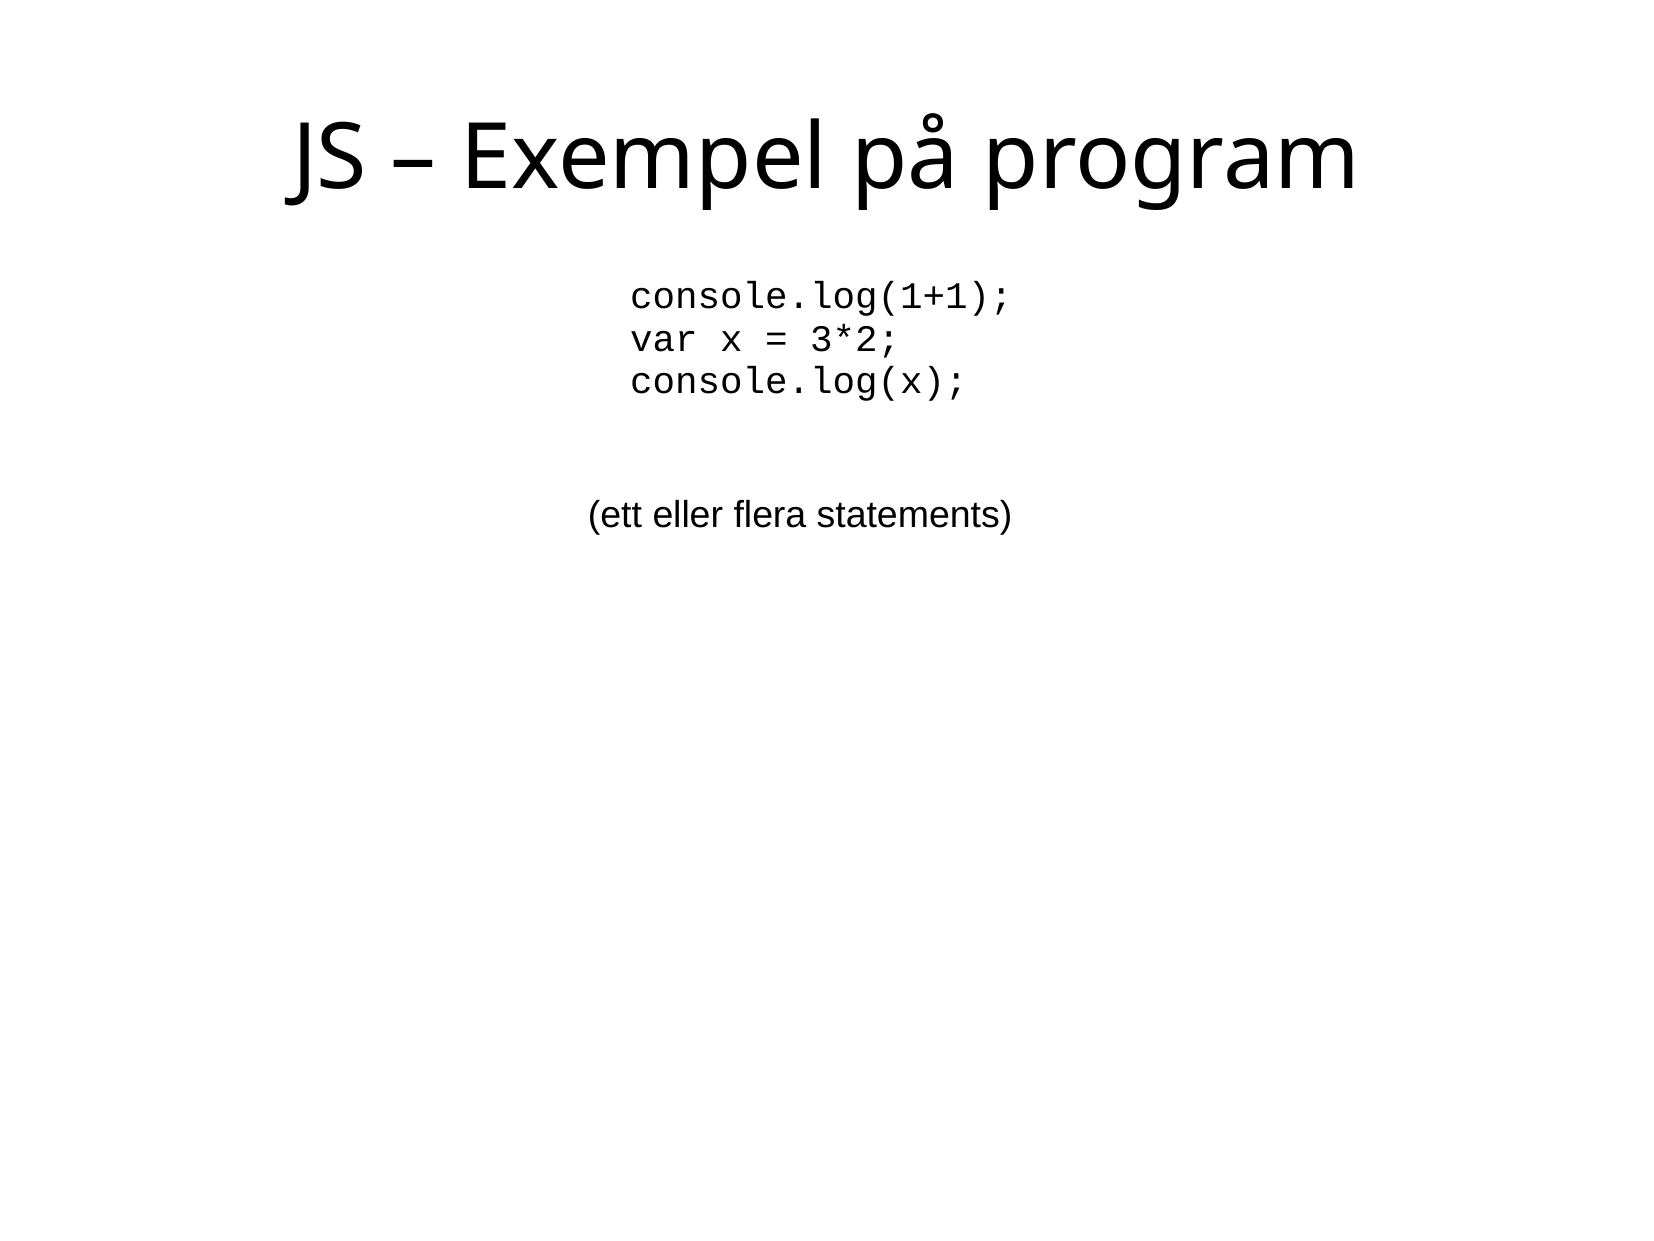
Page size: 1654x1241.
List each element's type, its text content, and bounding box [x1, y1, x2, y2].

text_box console.log(1+1); var x = 3*2; console.log(x); [615, 270, 1028, 414]
title JS – Exempel på program [82, 49, 1571, 257]
text_box (ett eller flera statements) [573, 486, 1028, 544]
